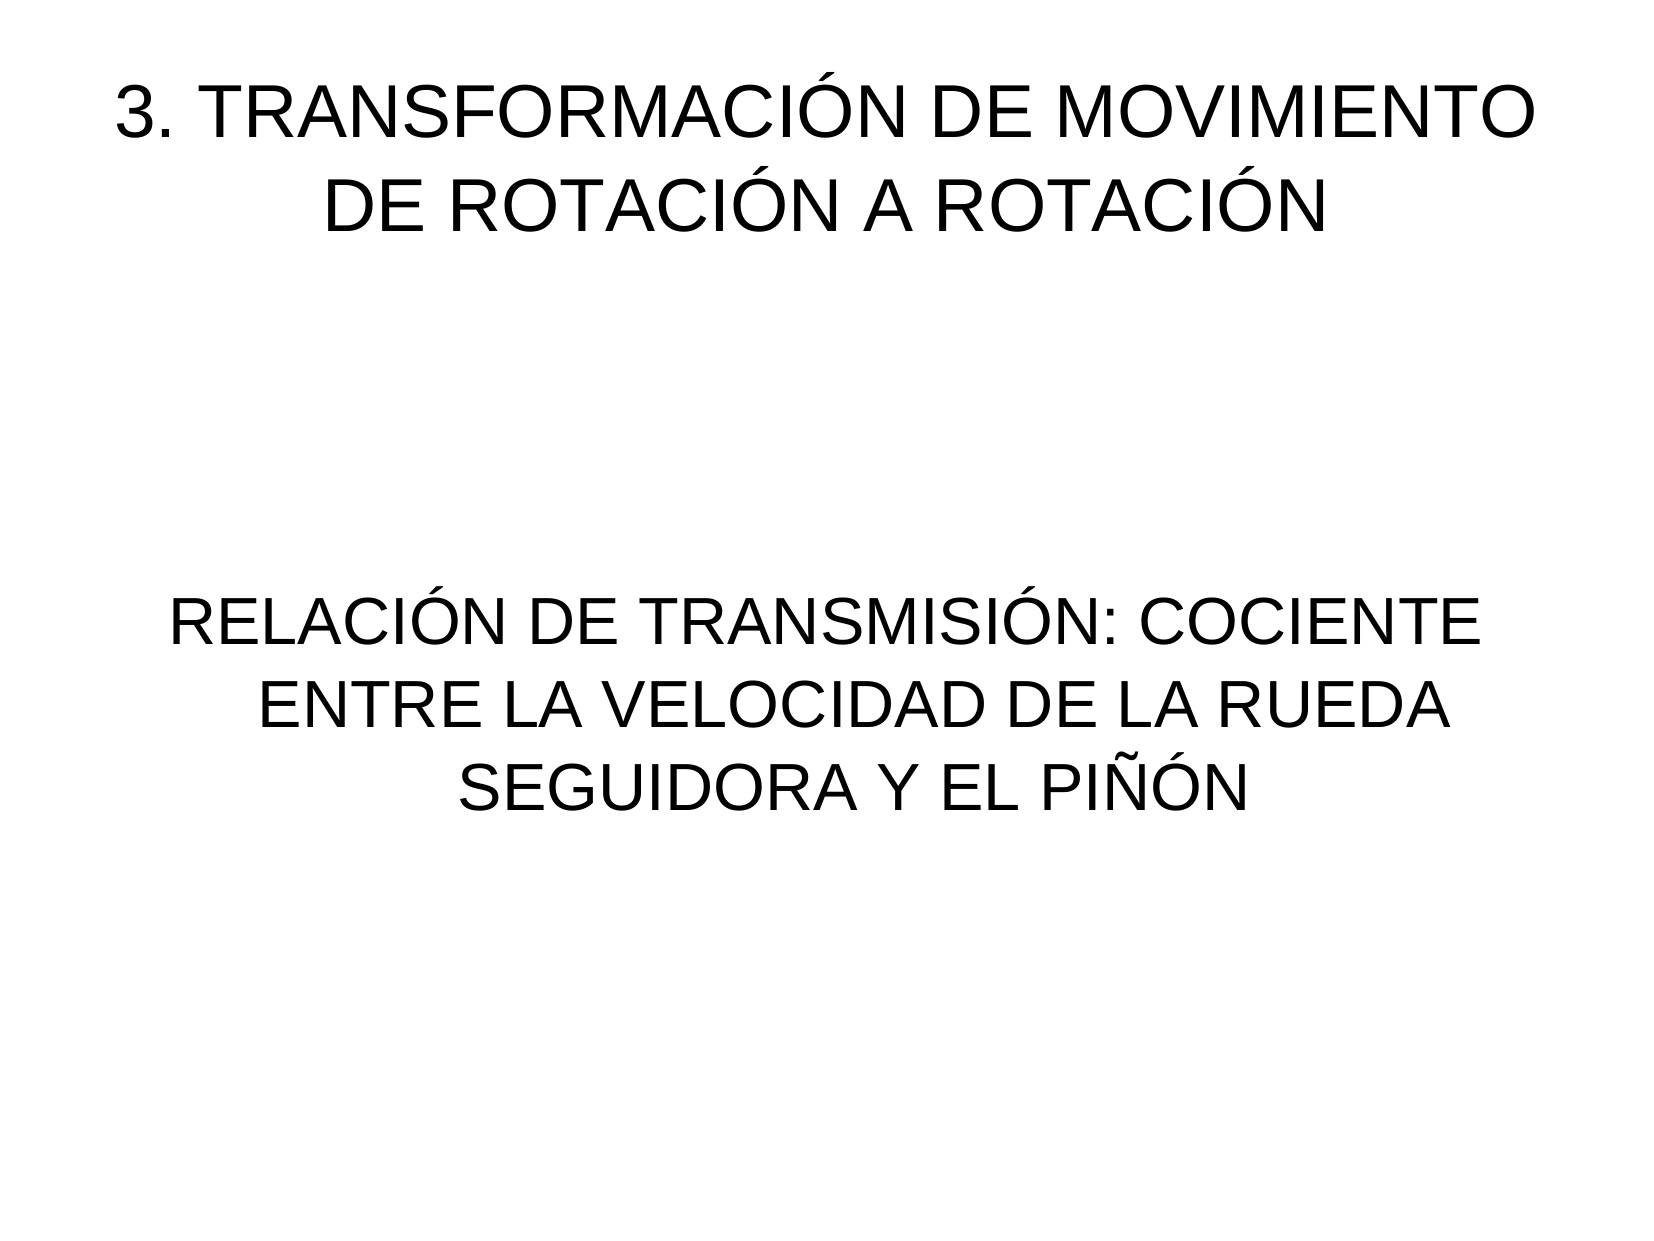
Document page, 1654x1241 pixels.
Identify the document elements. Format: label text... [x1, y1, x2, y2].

title 3. TRANSFORMACIÓN DE MOVIMIENTO DE ROTACIÓN A ROTACIÓN [82, 45, 1571, 260]
subtitle RELACIÓN DE TRANSMISIÓN: COCIENTE ENTRE LA VELOCIDAD DE LA RUEDA SEGUIDORA Y EL PIÑÓN [82, 297, 1571, 1102]
